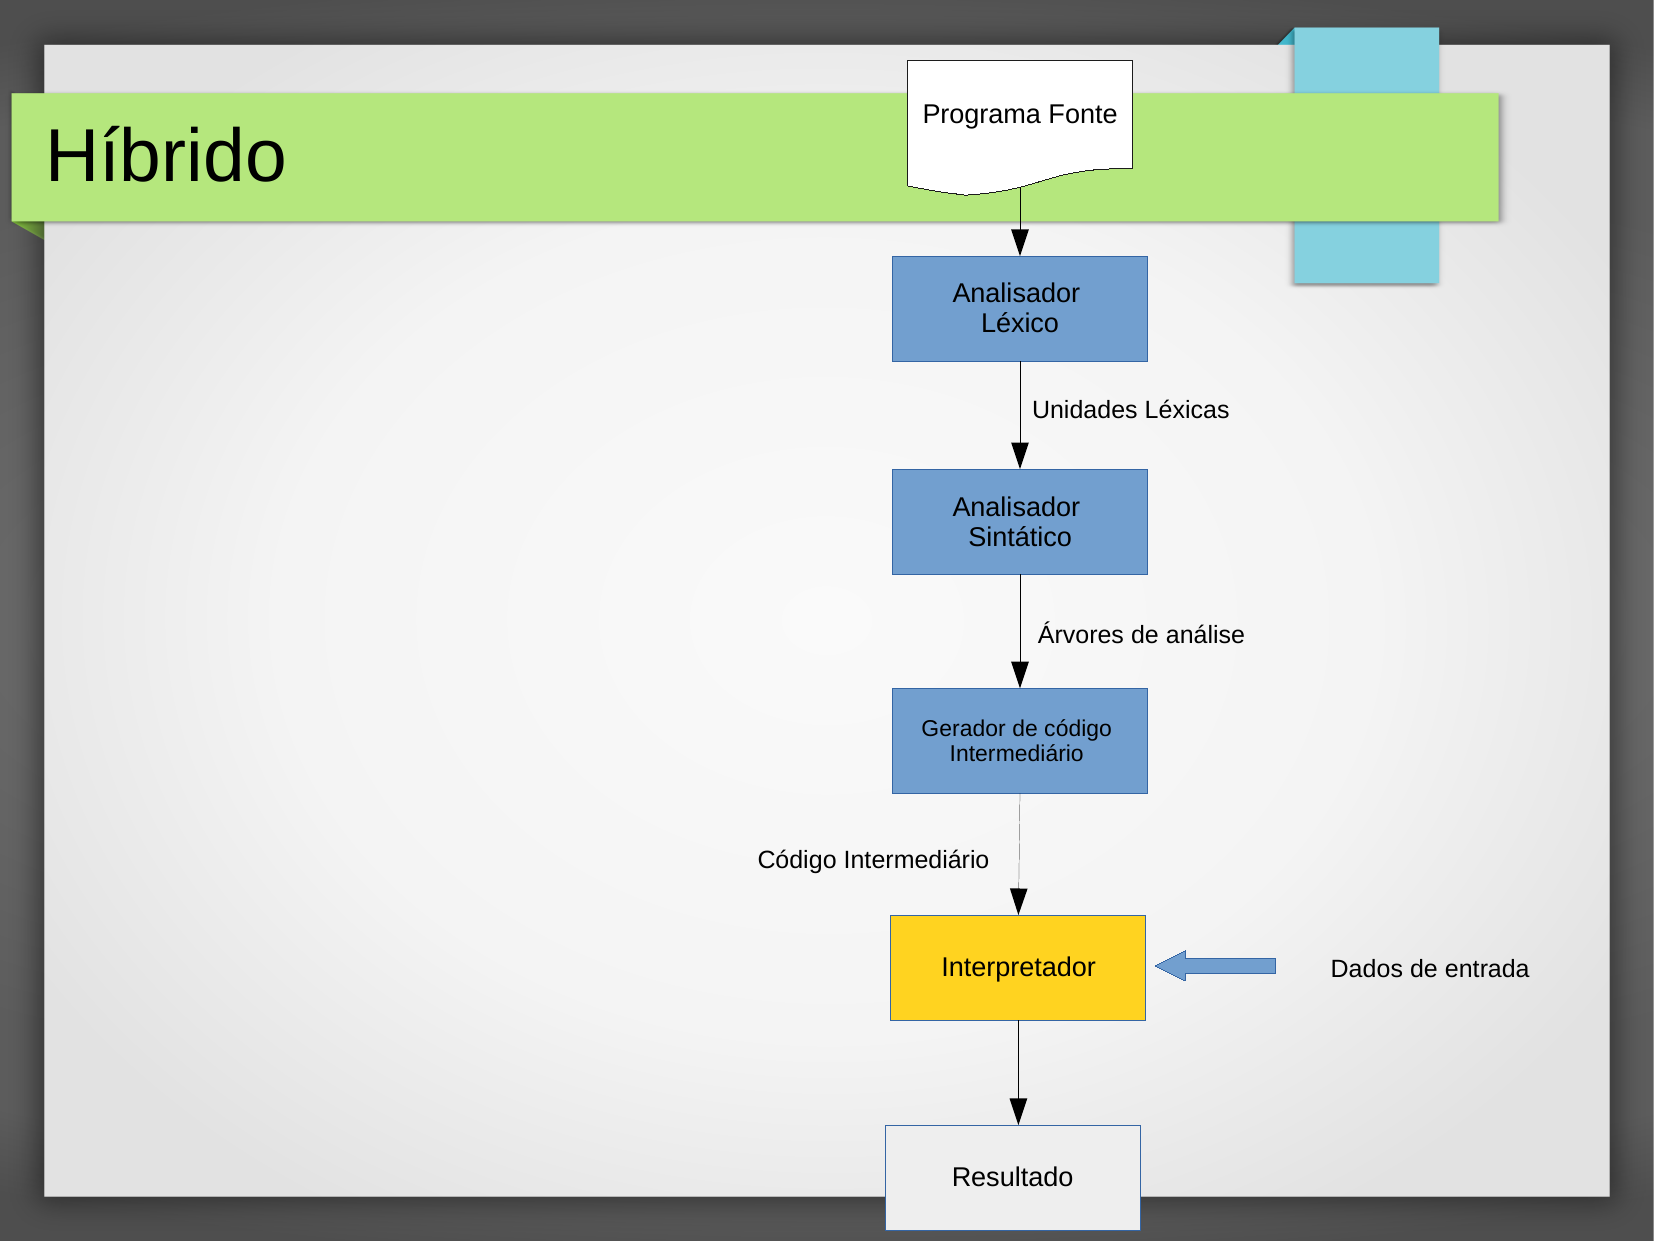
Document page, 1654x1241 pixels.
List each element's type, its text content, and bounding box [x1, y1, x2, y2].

text_box [1155, 950, 1276, 981]
text_box Analisador Sintático [892, 469, 1148, 575]
text_box Gerador de código Intermediário [892, 688, 1148, 794]
text_box Interpretador [890, 915, 1146, 1021]
picture [0, 0, 1654, 1241]
title Híbrido [45, 90, 473, 221]
text_box Árvores de análise [1023, 613, 1399, 657]
text_box Unidades Léxicas [1017, 388, 1393, 432]
text_box Código Intermediário [630, 838, 1006, 882]
text_box Programa Fonte [907, 60, 1133, 196]
text_box Dados de entrada [1290, 946, 1546, 991]
text_box Analisador Léxico [892, 256, 1148, 362]
text_box Resultado [885, 1125, 1141, 1231]
